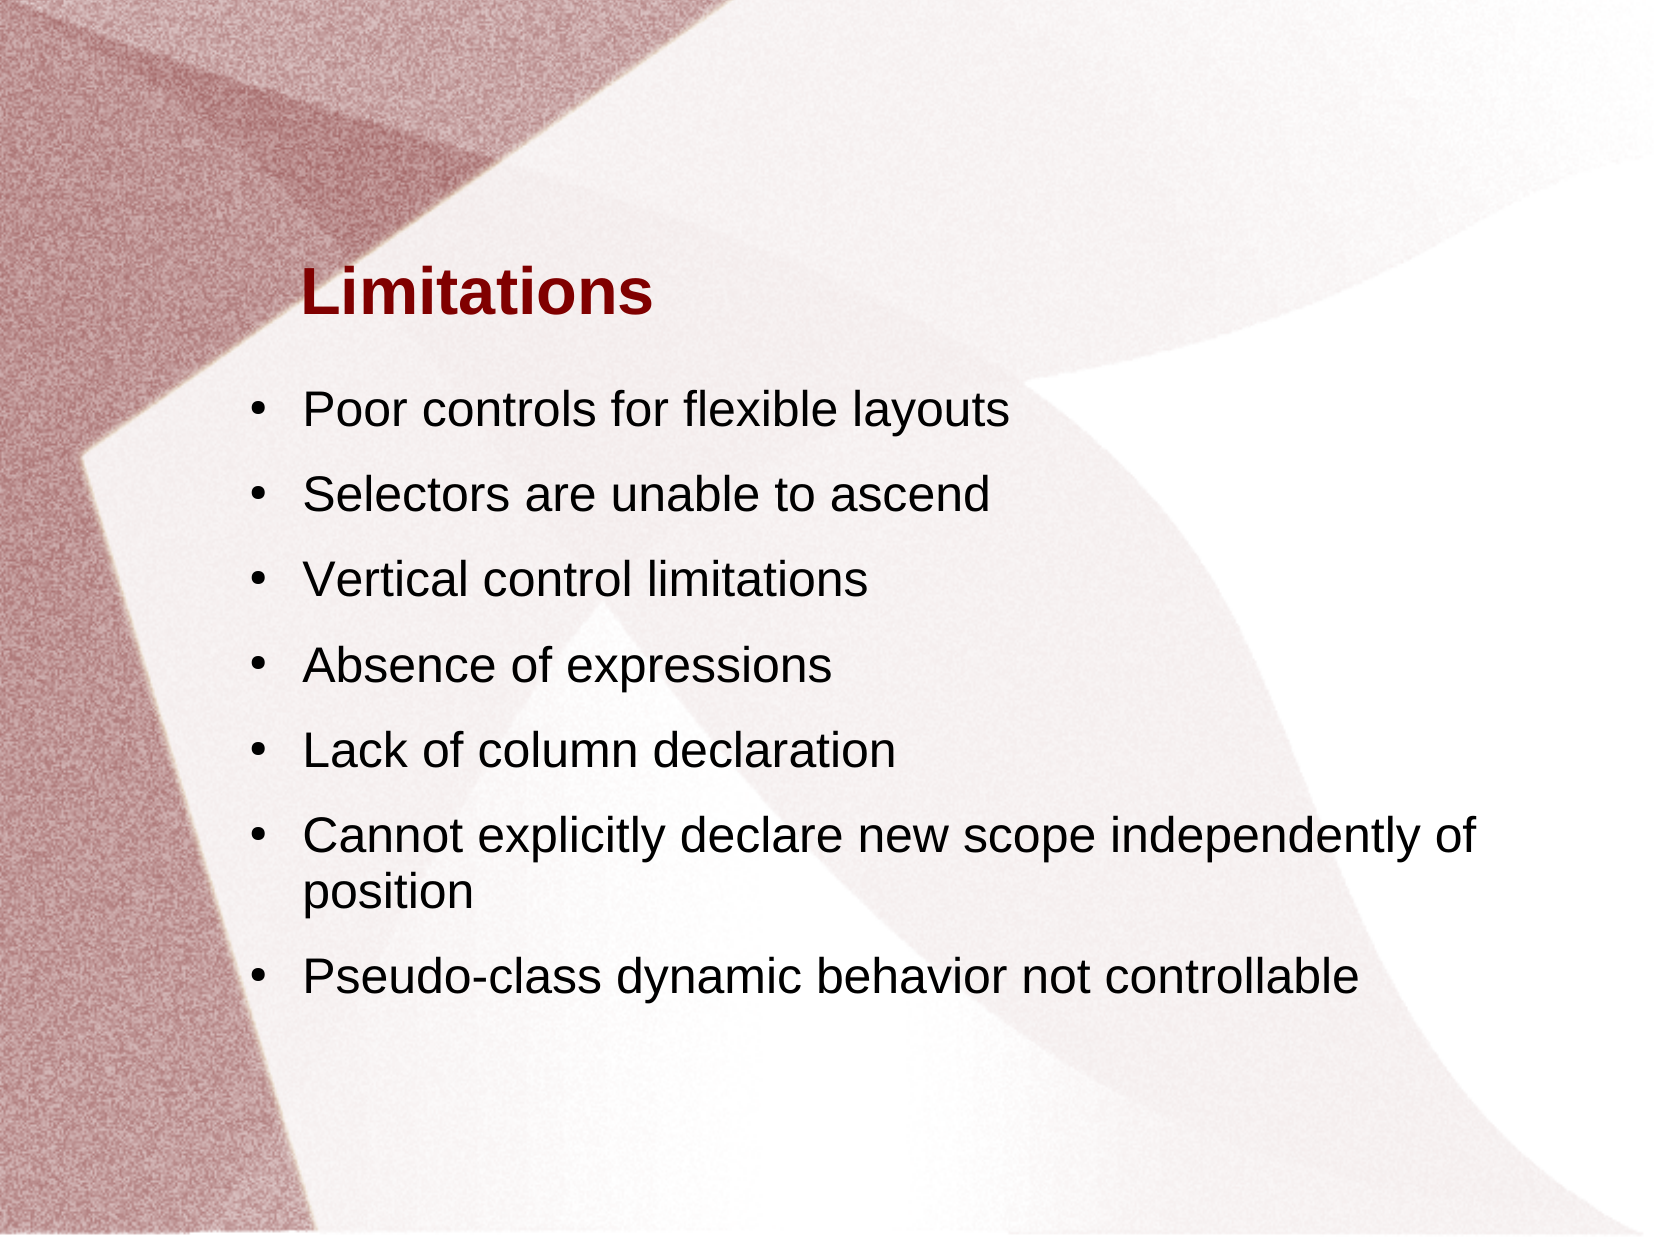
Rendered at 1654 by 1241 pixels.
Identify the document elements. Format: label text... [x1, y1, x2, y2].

picture [0, 0, 1654, 1241]
title Limitations [300, 187, 1310, 381]
list Poor controls for flexible layouts Selectors are unable to ascend Vertical control limitations Absence of expressions Lack of column declaration Cannot explicitly declare new scope independently of position Pseudo-class dynamic behavior not controllable [231, 381, 1613, 1163]
